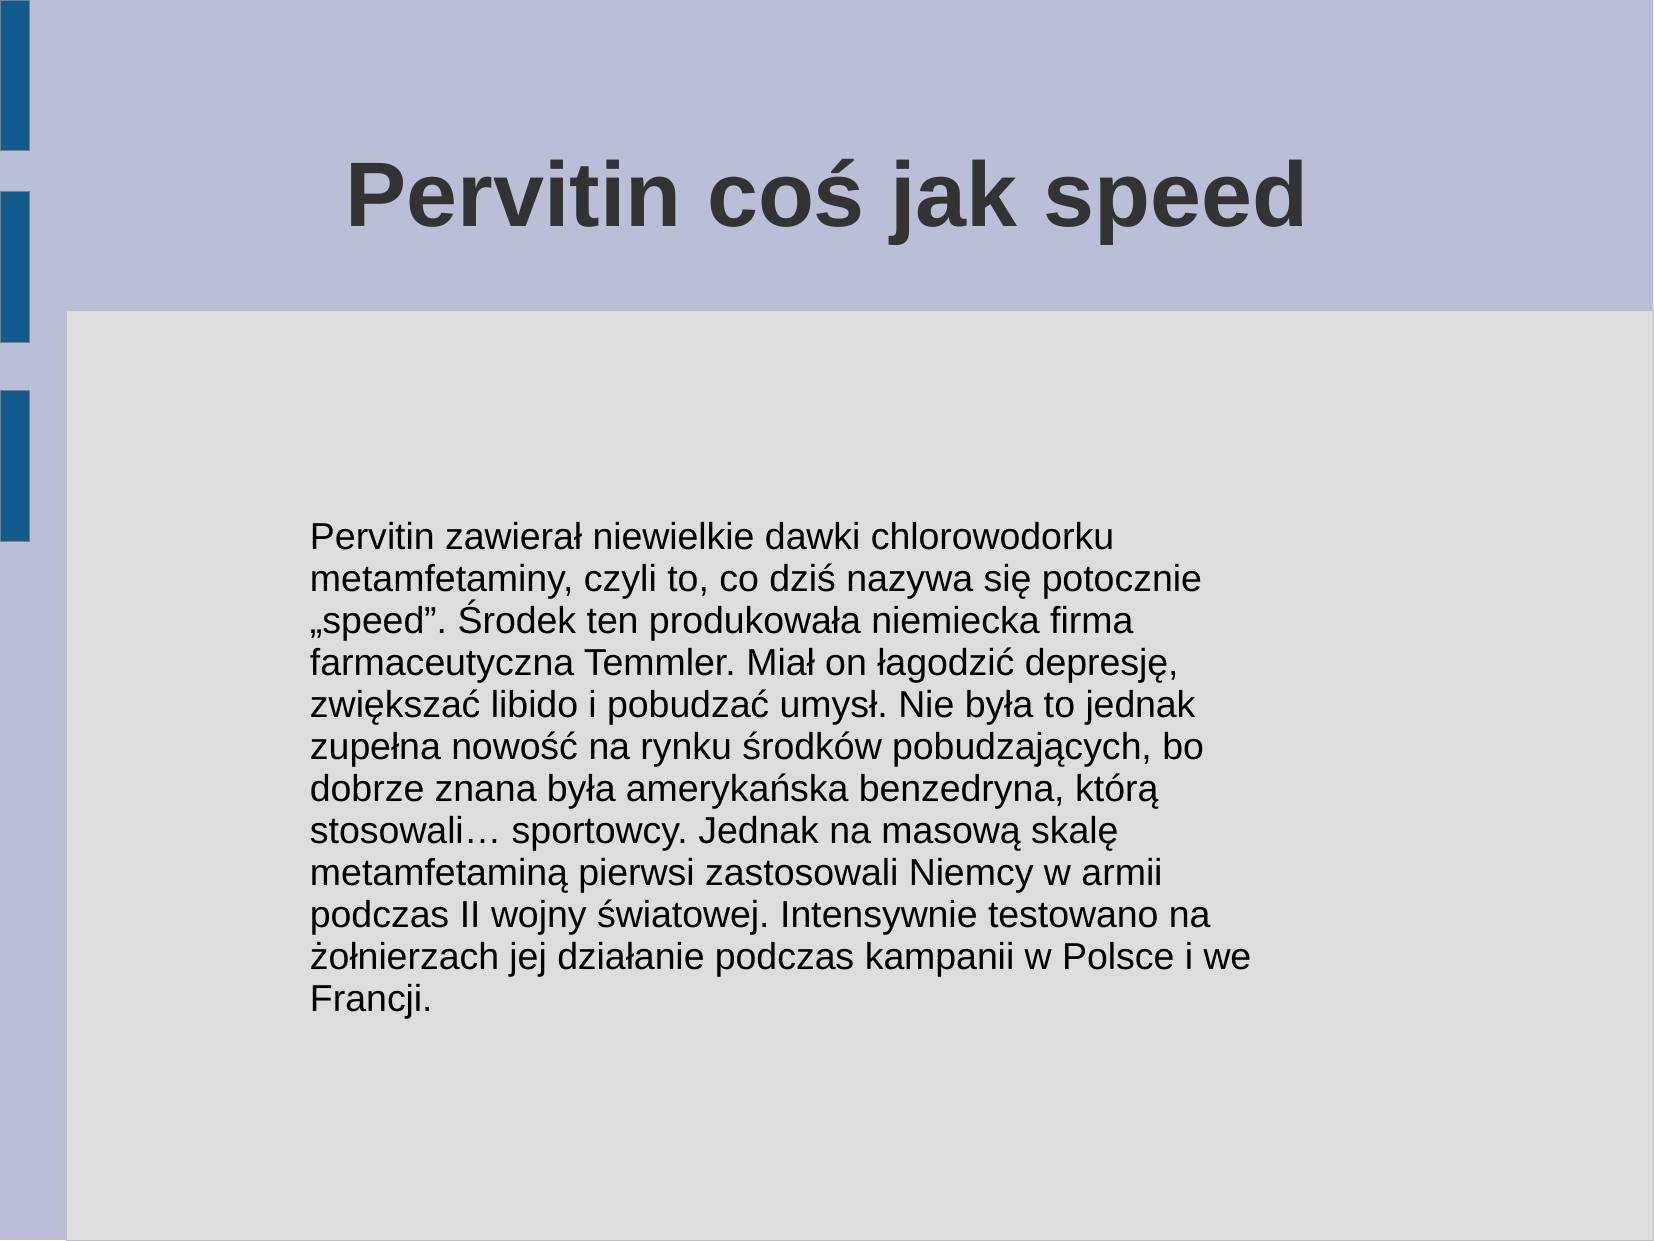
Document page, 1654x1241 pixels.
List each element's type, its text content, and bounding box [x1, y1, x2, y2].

text_box Pervitin zawierał niewielkie dawki chlorowodorku metamfetaminy, czyli to, co dziś nazywa się potocznie „speed”. Środek ten produkowała niemiecka firma farmaceutyczna Temmler. Miał on łagodzić depresję, zwiększać libido i pobudzać umysł. Nie była to jednak zupełna nowość na rynku środków pobudzających, bo dobrze znana była amerykańska benzedryna, którą stosowali… sportowcy. Jednak na masową skalę metamfetaminą pierwsi zastosowali Niemcy w armii podczas II wojny światowej. Intensywnie testowano na żołnierzach jej działanie podczas kampanii w Polsce i we Francji. [295, 507, 1326, 1028]
title Pervitin coś jak speed [121, 91, 1534, 299]
